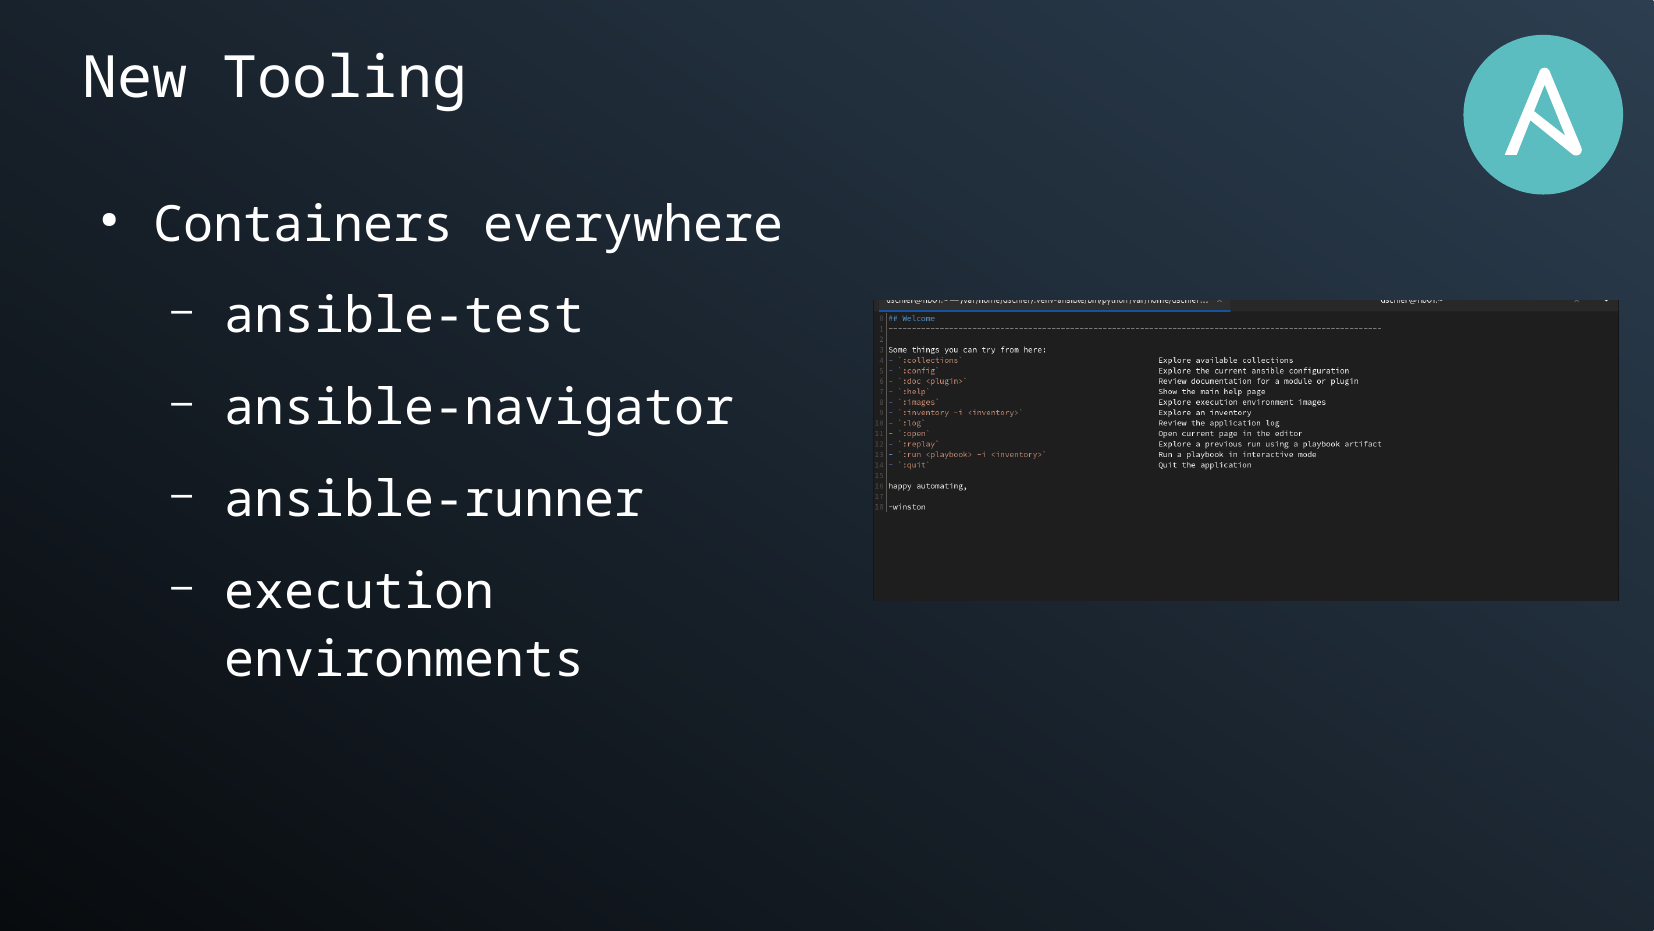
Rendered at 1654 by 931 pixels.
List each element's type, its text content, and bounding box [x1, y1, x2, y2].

title New Tooling [82, 37, 1388, 113]
list Containers everywhere ansible-test ansible-navigator ansible-runner execution environments [82, 187, 826, 826]
picture [862, 300, 1630, 601]
